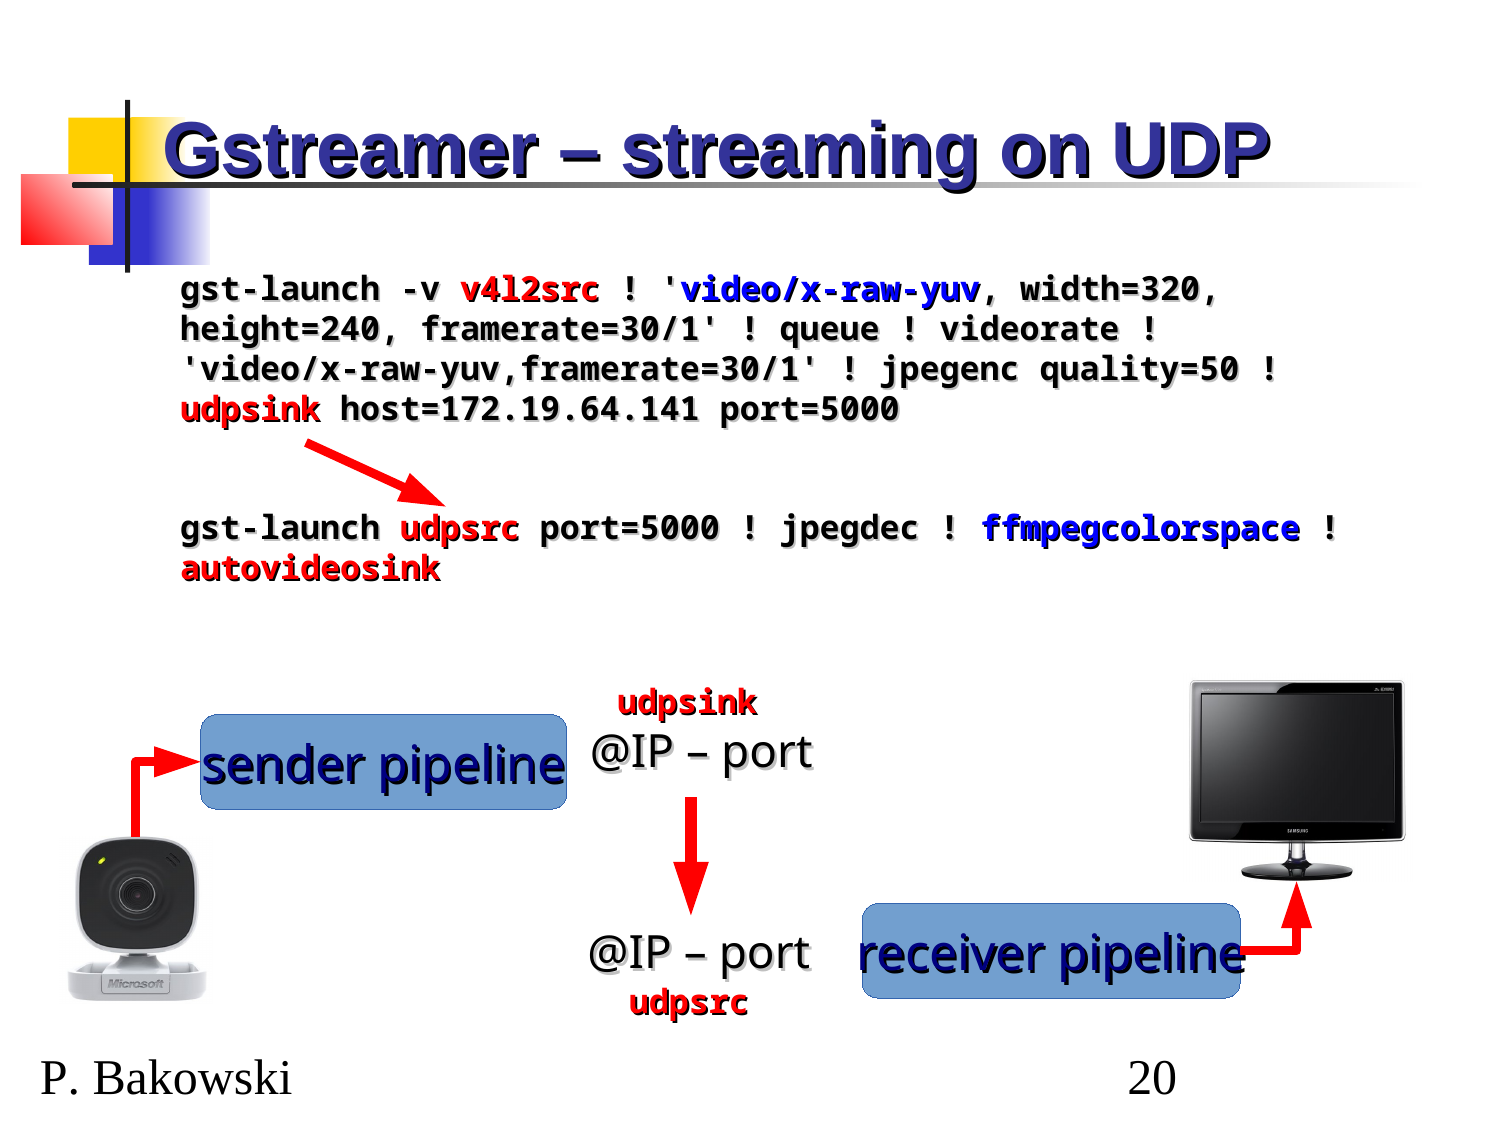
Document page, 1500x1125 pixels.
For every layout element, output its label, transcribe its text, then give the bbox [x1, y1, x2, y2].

text_box receiver pipeline [862, 903, 1241, 999]
text_box @IP – port [574, 714, 916, 785]
text_box gst-launch -v v4l2src ! 'video/x-raw-yuv, width=320, height=240, framerate=30/1' ! queue ! videorate ! 'video/x-raw-yuv,framerate=30/1' ! jpegenc quality=50 ! udpsink host=172.19.64.141 port=5000 gst-launch udpsrc port=5000 ! jpegdec ! ffmpegcolorspace ! autovideosink [165, 259, 1371, 595]
text_box udpsink [602, 673, 773, 729]
text_box @IP – port [572, 915, 892, 986]
text_box udpsrc [614, 972, 764, 1028]
title Gstreamer – streaming on UDP [147, 92, 1394, 213]
picture [1181, 673, 1413, 882]
picture [59, 836, 213, 1004]
text_box sender pipeline [200, 714, 567, 810]
